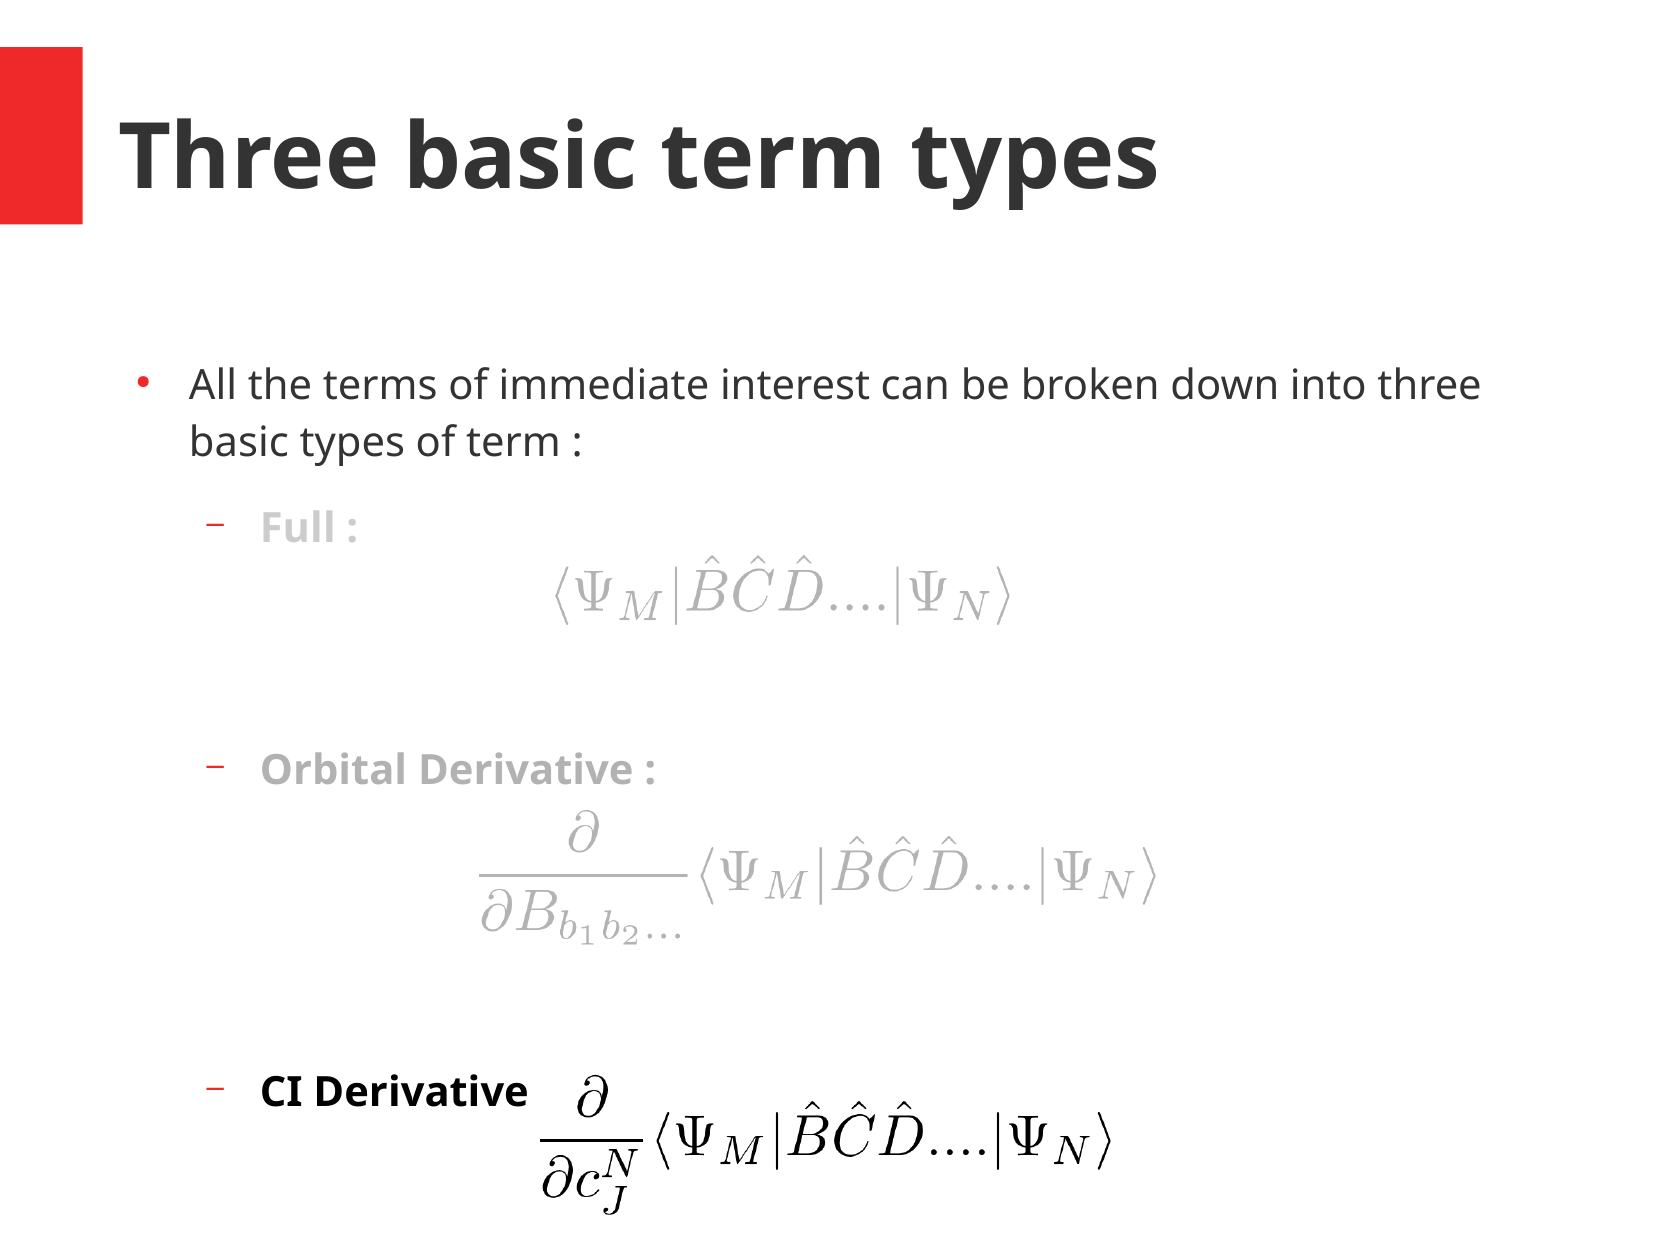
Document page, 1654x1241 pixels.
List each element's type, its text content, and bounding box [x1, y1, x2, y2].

list All the terms of immediate interest can be broken down into three basic types of term : Full : Orbital Derivative : CI Derivative : [118, 354, 1536, 601]
picture [540, 1074, 1111, 1216]
title Three basic term types [118, 49, 1571, 257]
text_box [420, 795, 1201, 961]
text_box [375, 524, 1156, 675]
